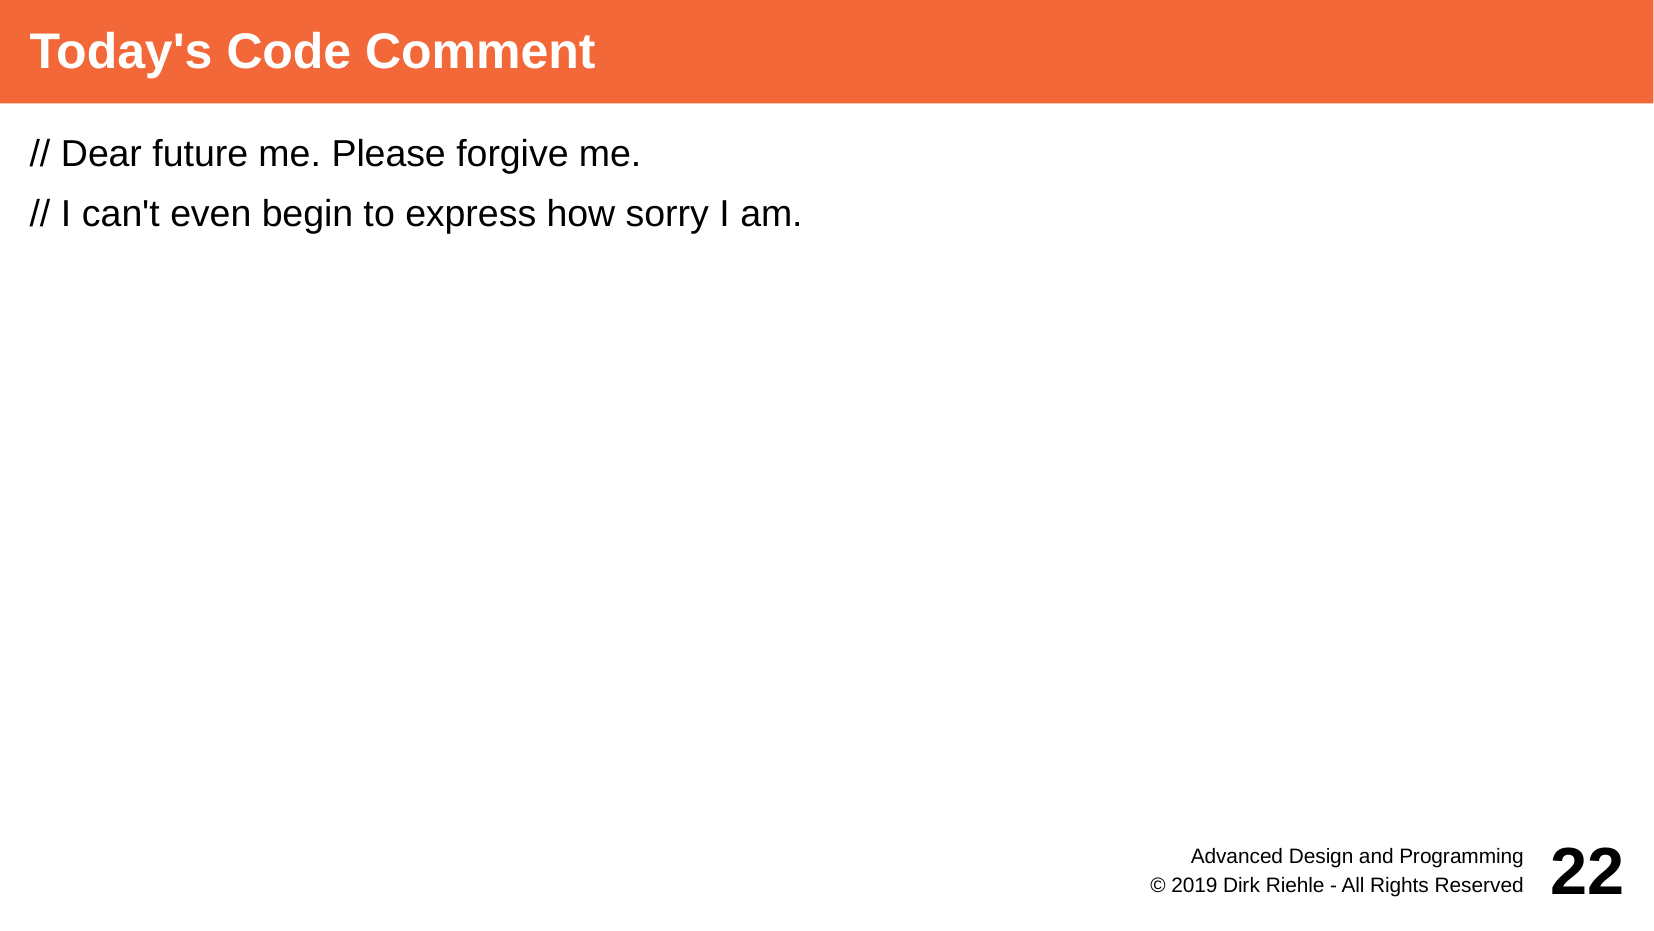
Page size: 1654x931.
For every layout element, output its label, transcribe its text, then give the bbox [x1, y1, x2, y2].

list // Dear future me. Please forgive me. // I can't even begin to express how sorry I am. [29, 132, 1625, 813]
title Today's Code Comment [0, 0, 1654, 104]
